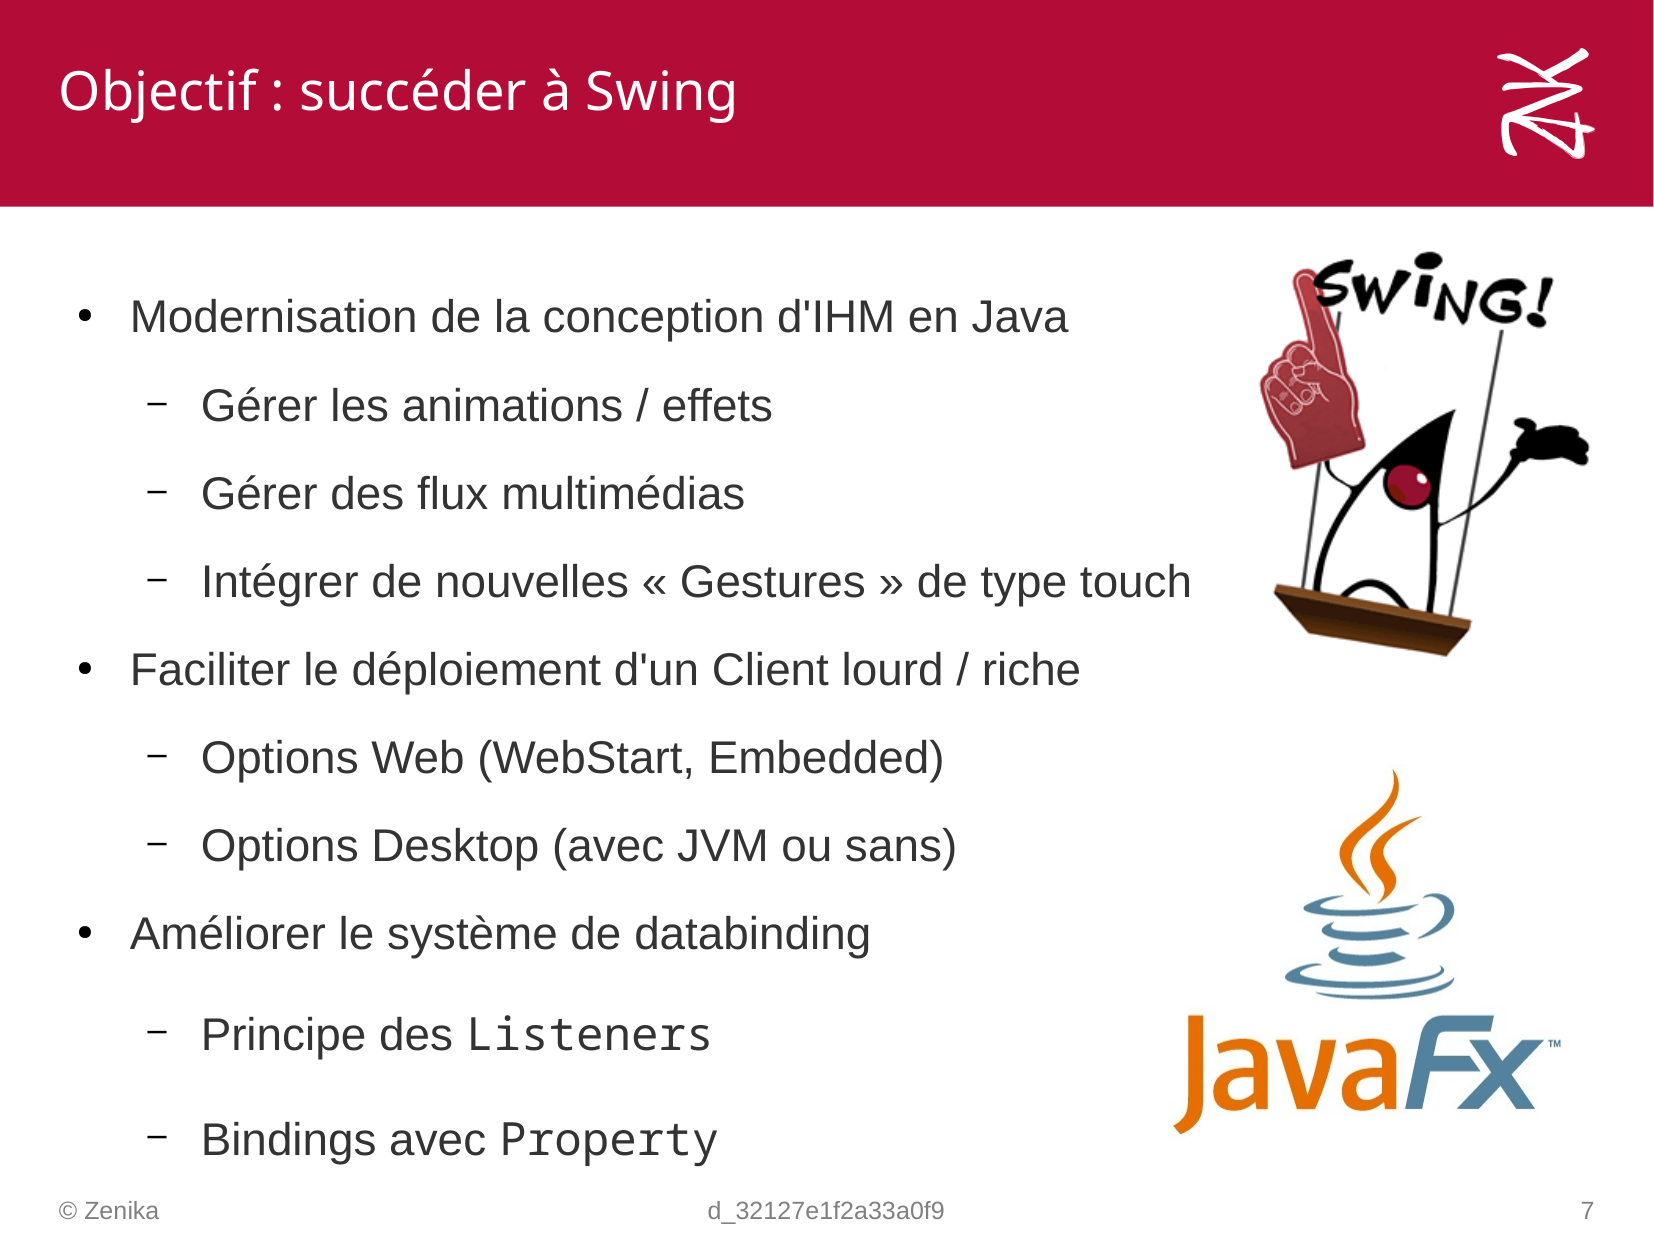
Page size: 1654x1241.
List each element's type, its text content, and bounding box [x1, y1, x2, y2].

picture [1170, 764, 1574, 1140]
list Modernisation de la conception d'IHM en Java Gérer les animations / effets Gérer des flux multimédias Intégrer de nouvelles « Gestures » de type touch Faciliter le déploiement d'un Client lourd / riche Options Web (WebStart, Embedded) Options Desktop (avec JVM ou sans) Améliorer le système de databinding Principe des Listeners Bindings avec Property [59, 265, 1595, 1182]
picture [1497, 48, 1595, 63]
picture [1253, 249, 1595, 661]
title Objectif : succéder à Swing [59, 63, 1595, 190]
